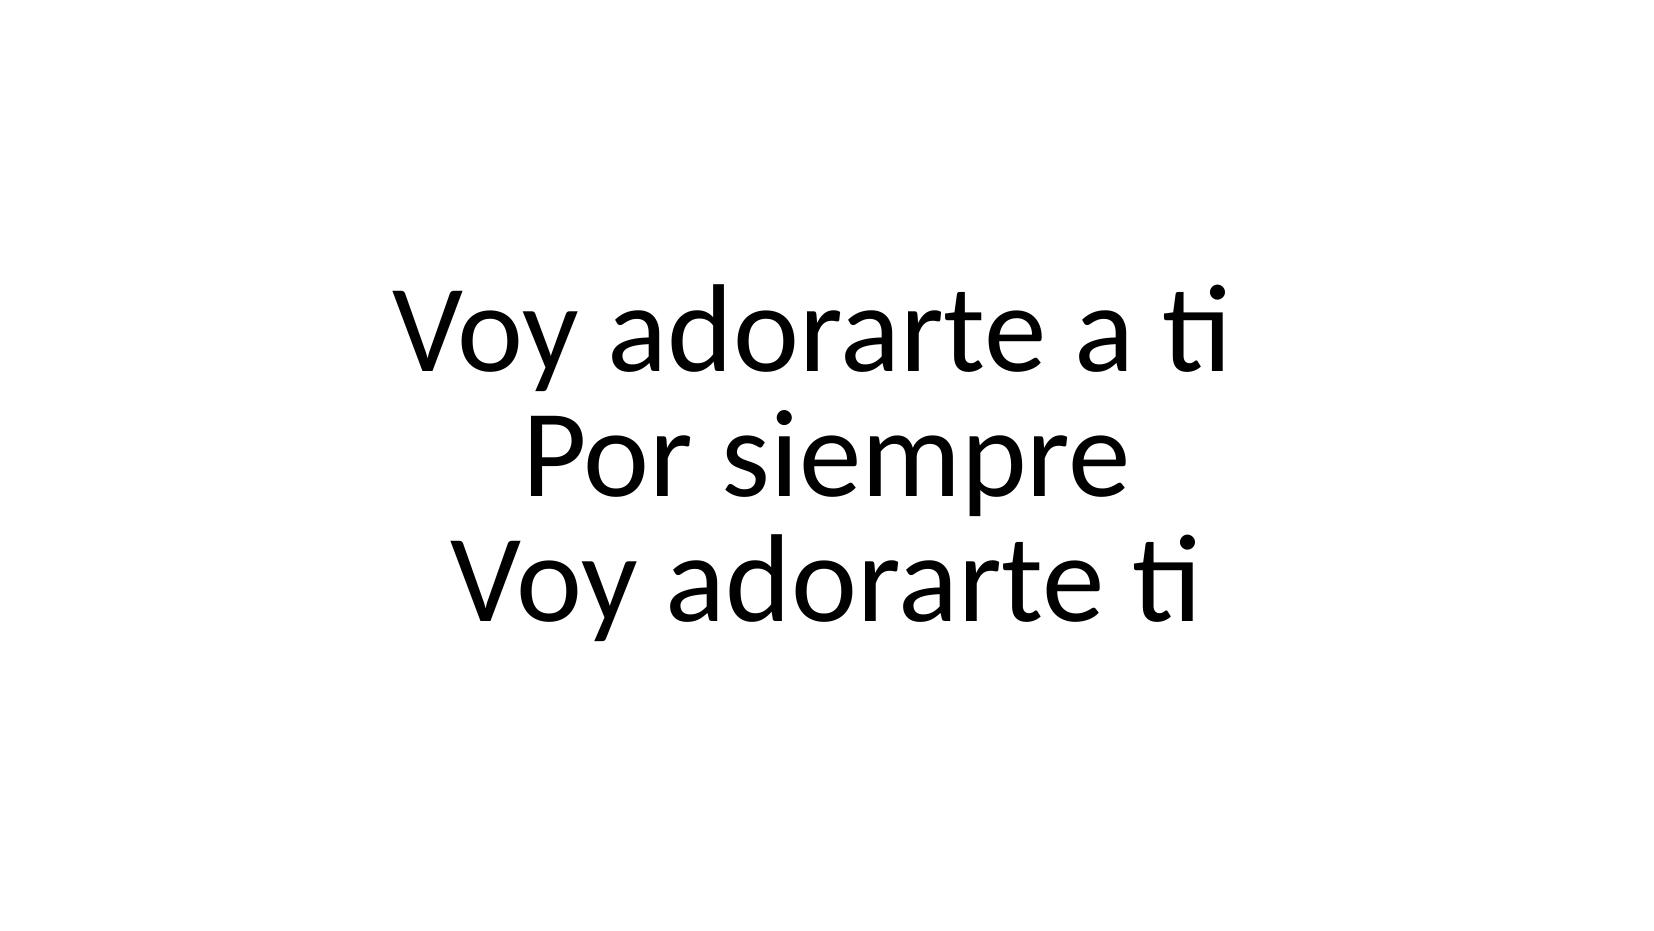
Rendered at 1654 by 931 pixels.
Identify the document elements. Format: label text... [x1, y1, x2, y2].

title Voy adorarte a ti Por siempre Voy adorarte ti [0, 0, 1654, 931]
